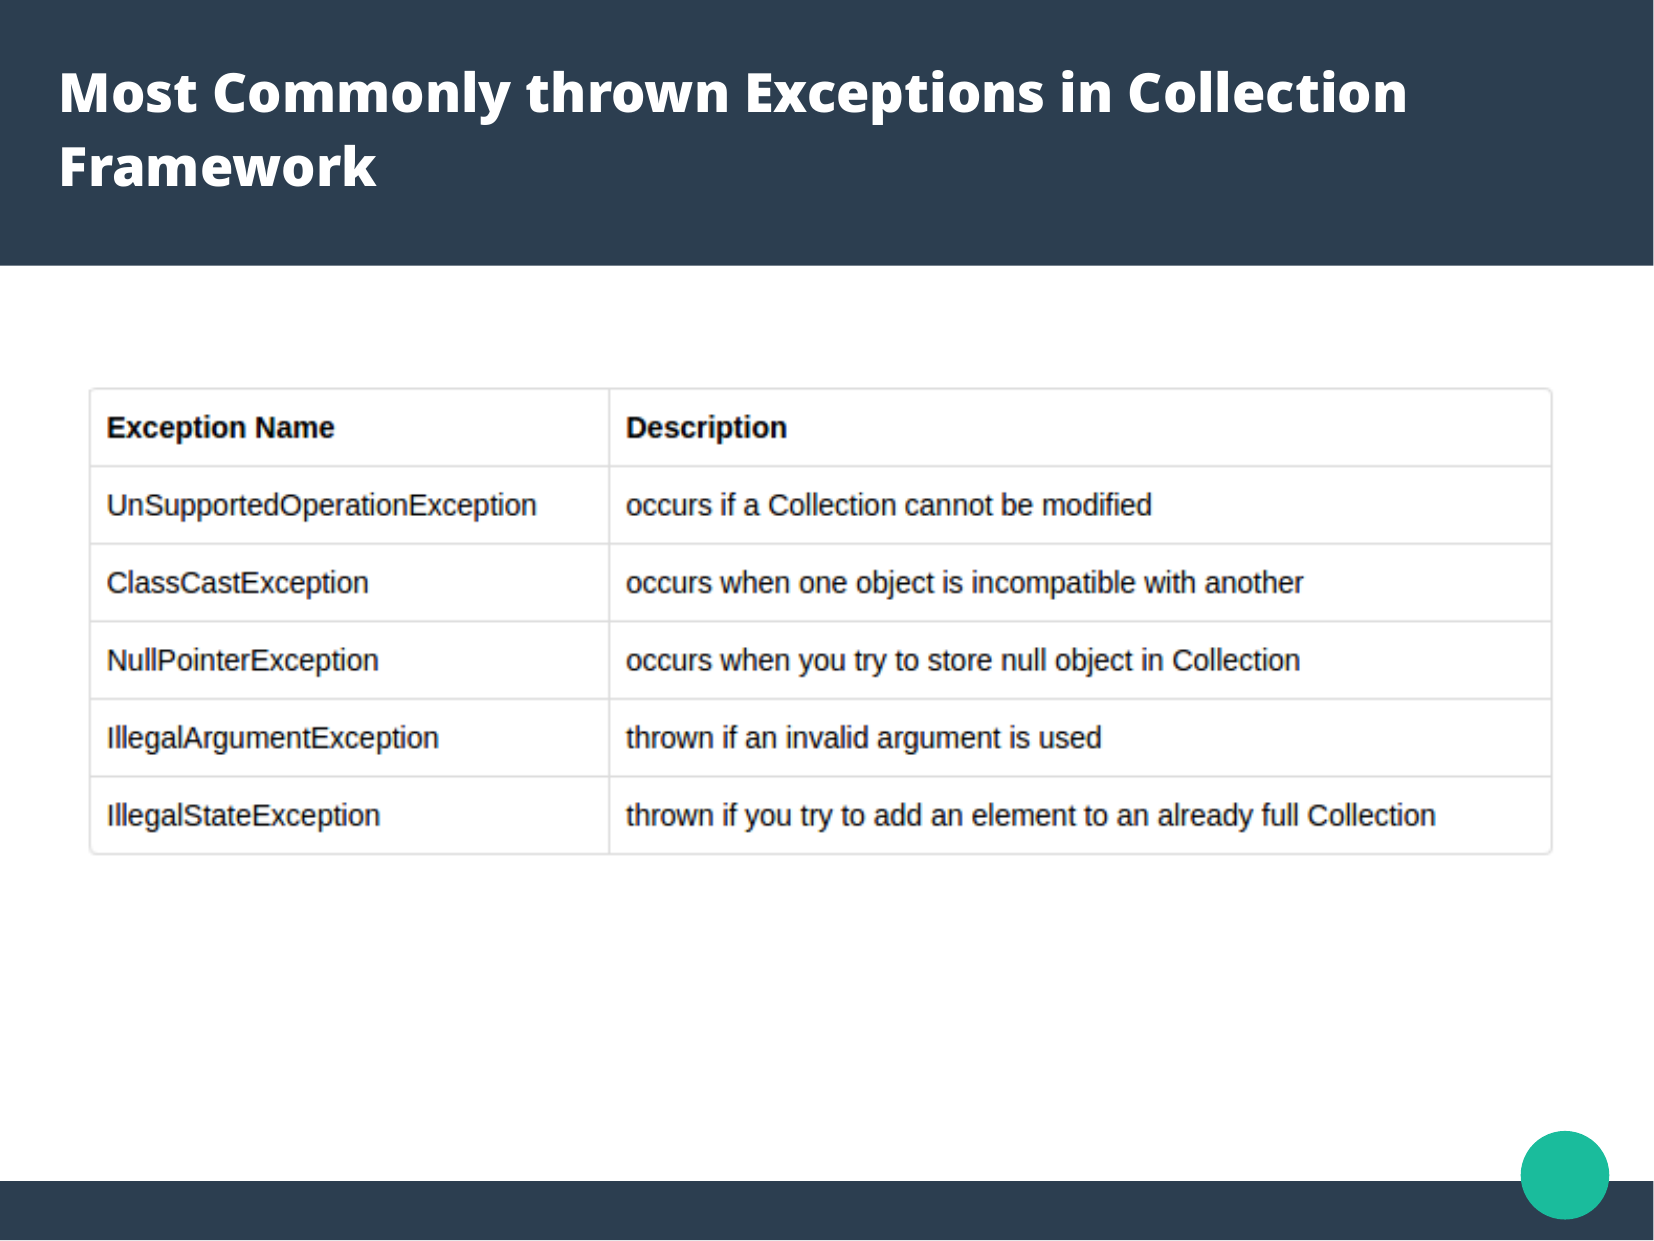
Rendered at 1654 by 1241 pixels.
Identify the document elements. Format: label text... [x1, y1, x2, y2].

title Most Commonly thrown Exceptions in Collection Framework [59, 49, 1595, 207]
picture [60, 386, 1591, 886]
